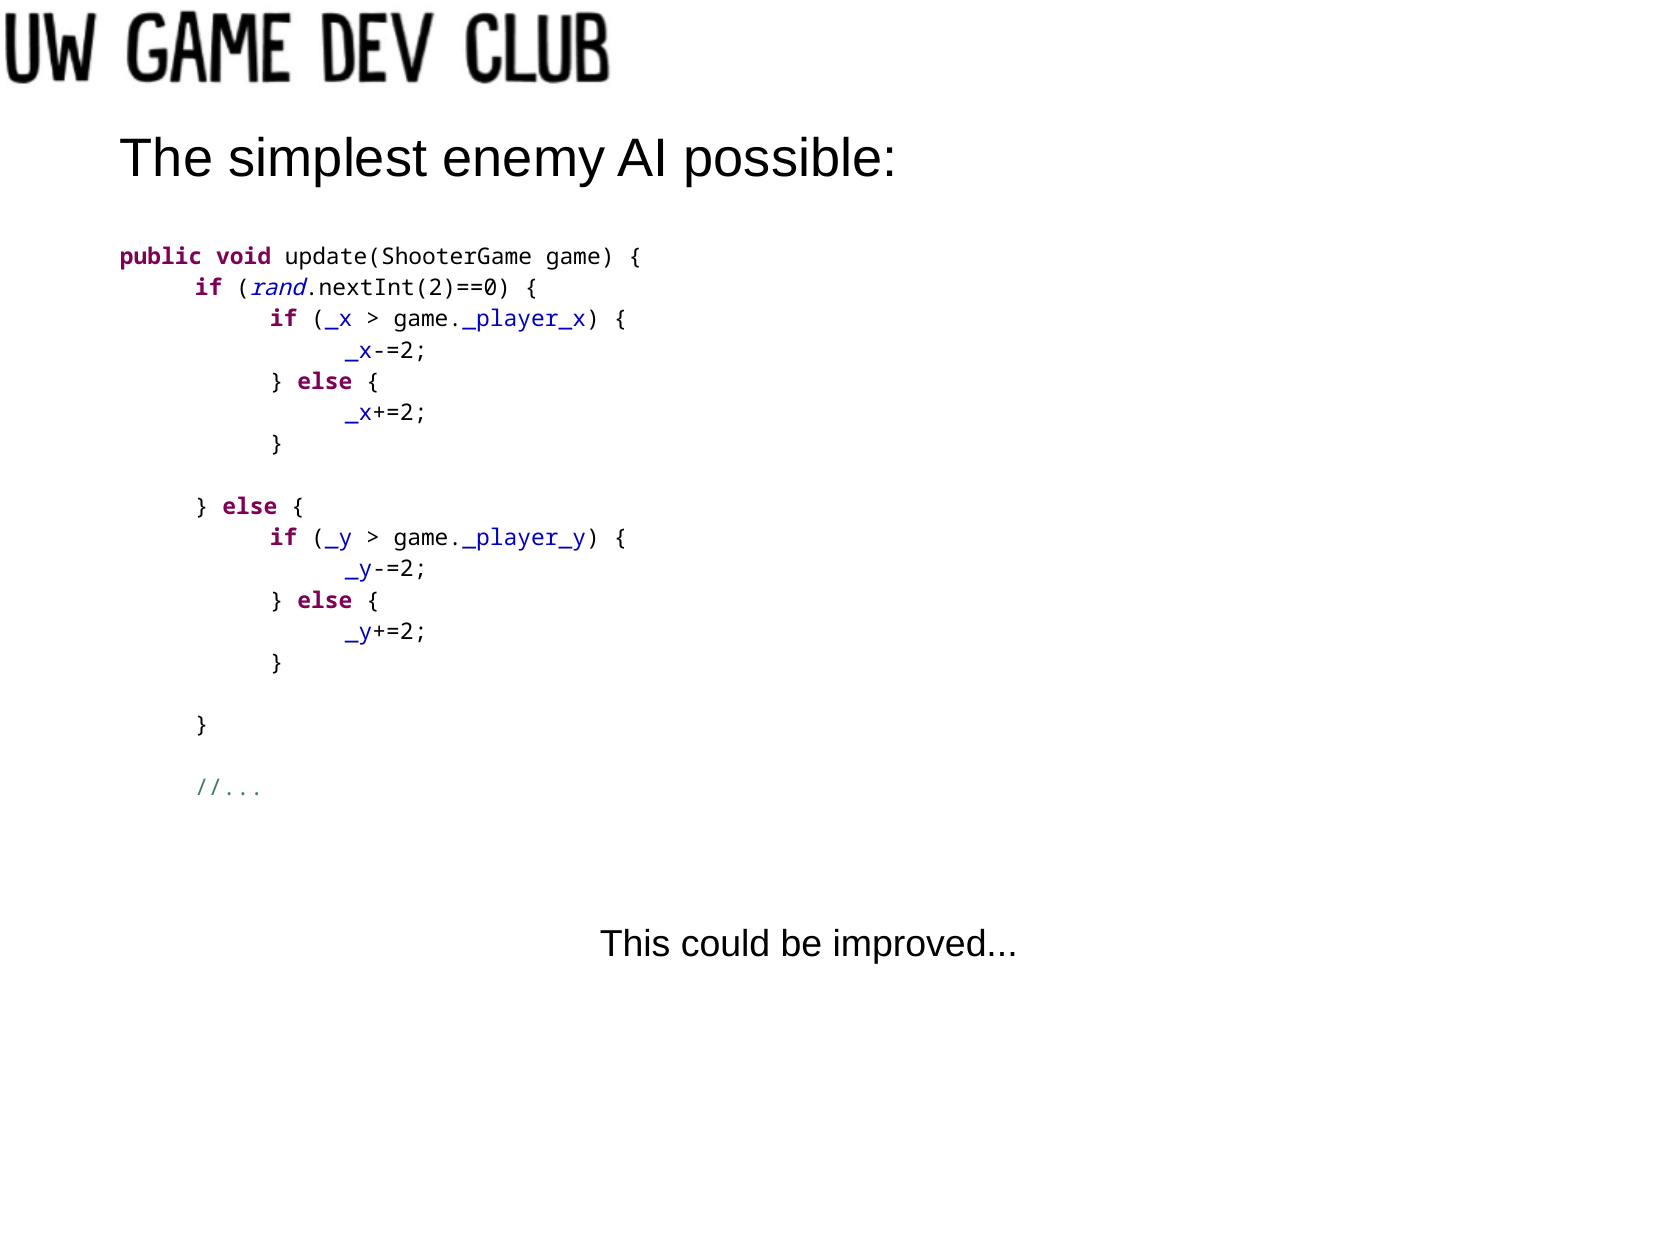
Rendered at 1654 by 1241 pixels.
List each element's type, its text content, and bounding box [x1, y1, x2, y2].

text_box The simplest enemy AI possible: [105, 119, 1066, 196]
picture [1, 1, 617, 90]
text_box This could be improved... [585, 915, 1336, 972]
text_box public void update(ShooterGame game) { if (rand.nextInt(2)==0) { if (_x > game._player_x) { _x-=2; } else { _x+=2; } } else { if (_y > game._player_y) { _y-=2; } else { _y+=2; } } //... [0, 232, 961, 766]
